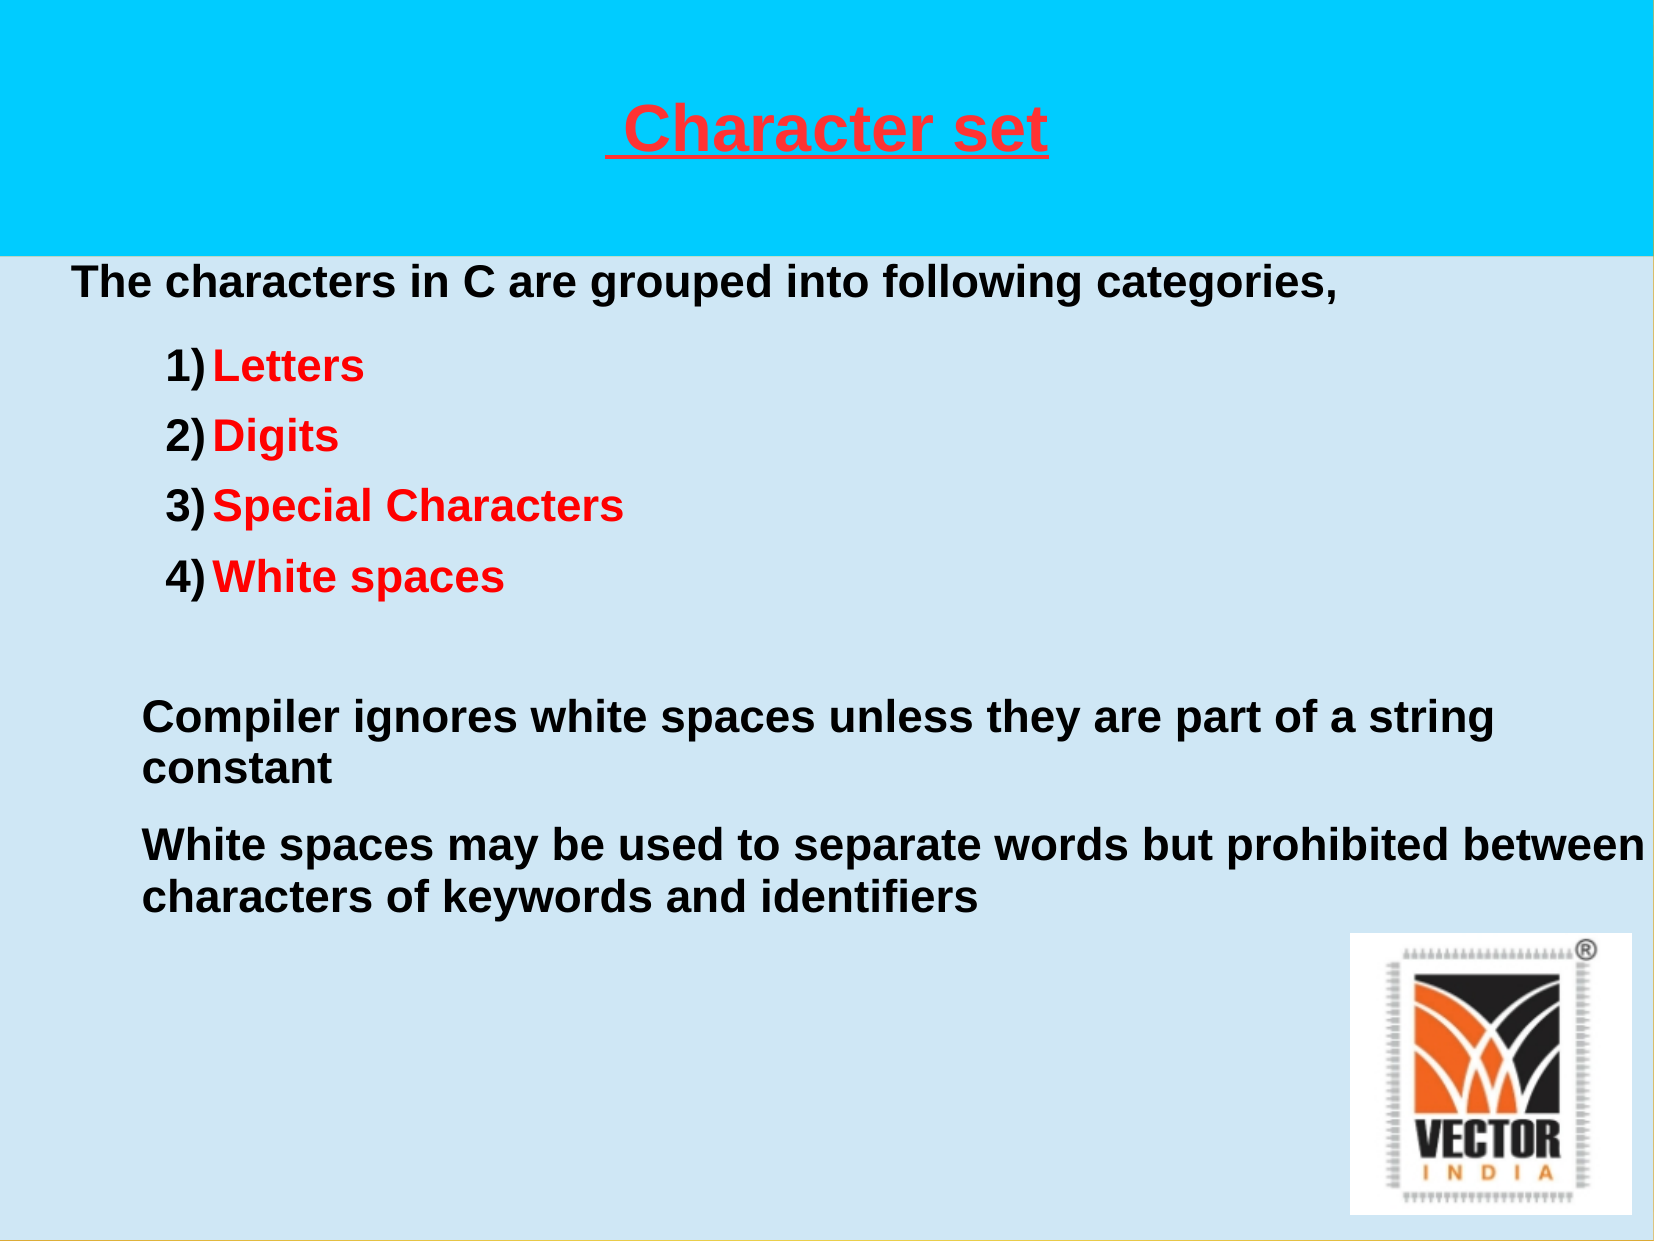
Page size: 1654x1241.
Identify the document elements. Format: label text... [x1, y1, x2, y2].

picture [1350, 933, 1632, 1216]
list The characters in C are grouped into following categories, Letters Digits Special Characters White spaces Compiler ignores white spaces unless they are part of a string constant White spaces may be used to separate words but prohibited between characters of keywords and identifiers [0, 256, 1654, 1241]
title Character set [0, 0, 1654, 256]
